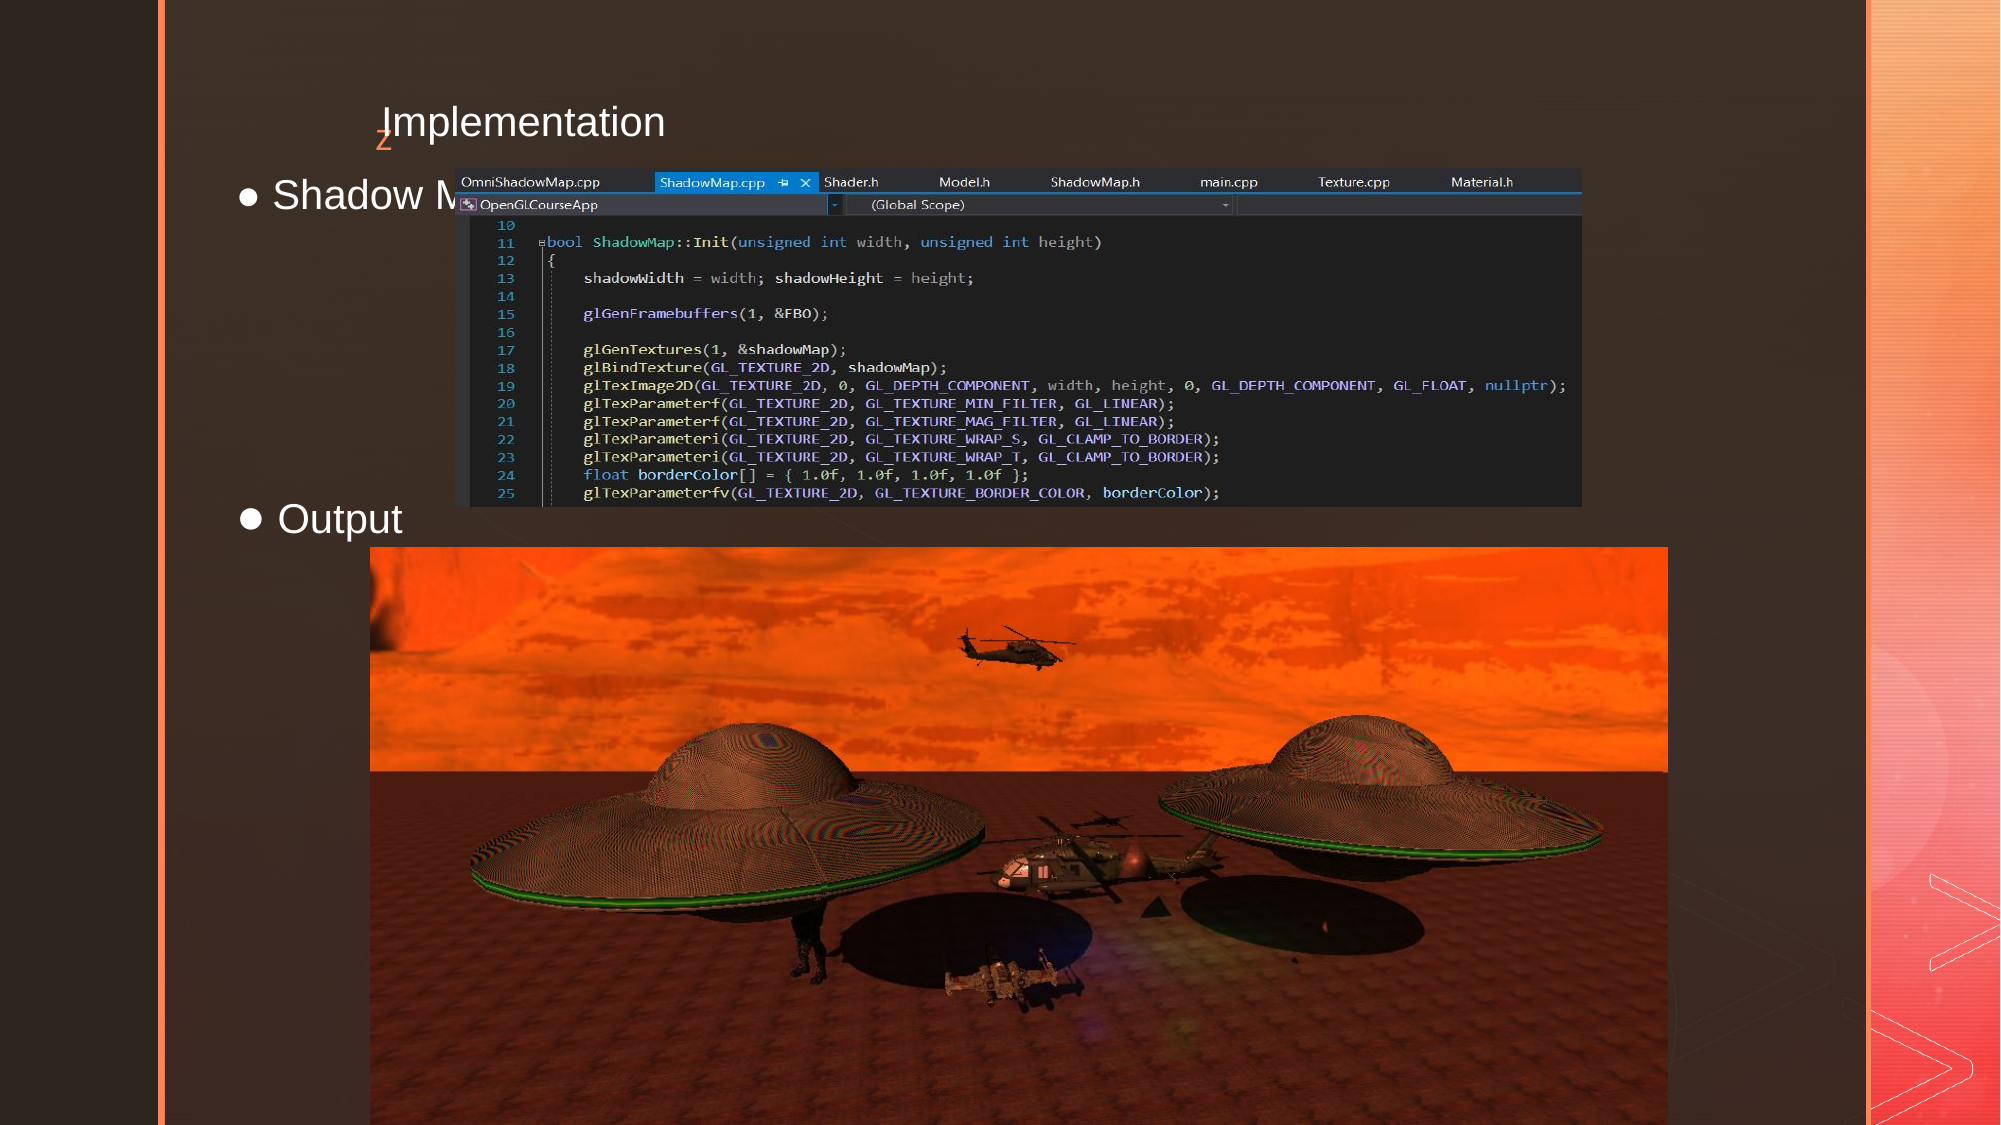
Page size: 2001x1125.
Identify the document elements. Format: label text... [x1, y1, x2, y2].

picture [455, 168, 1582, 507]
list Implementation ● Shadow Mapping Class Code ● Output [218, 16, 1791, 1101]
picture [370, 547, 1668, 1125]
